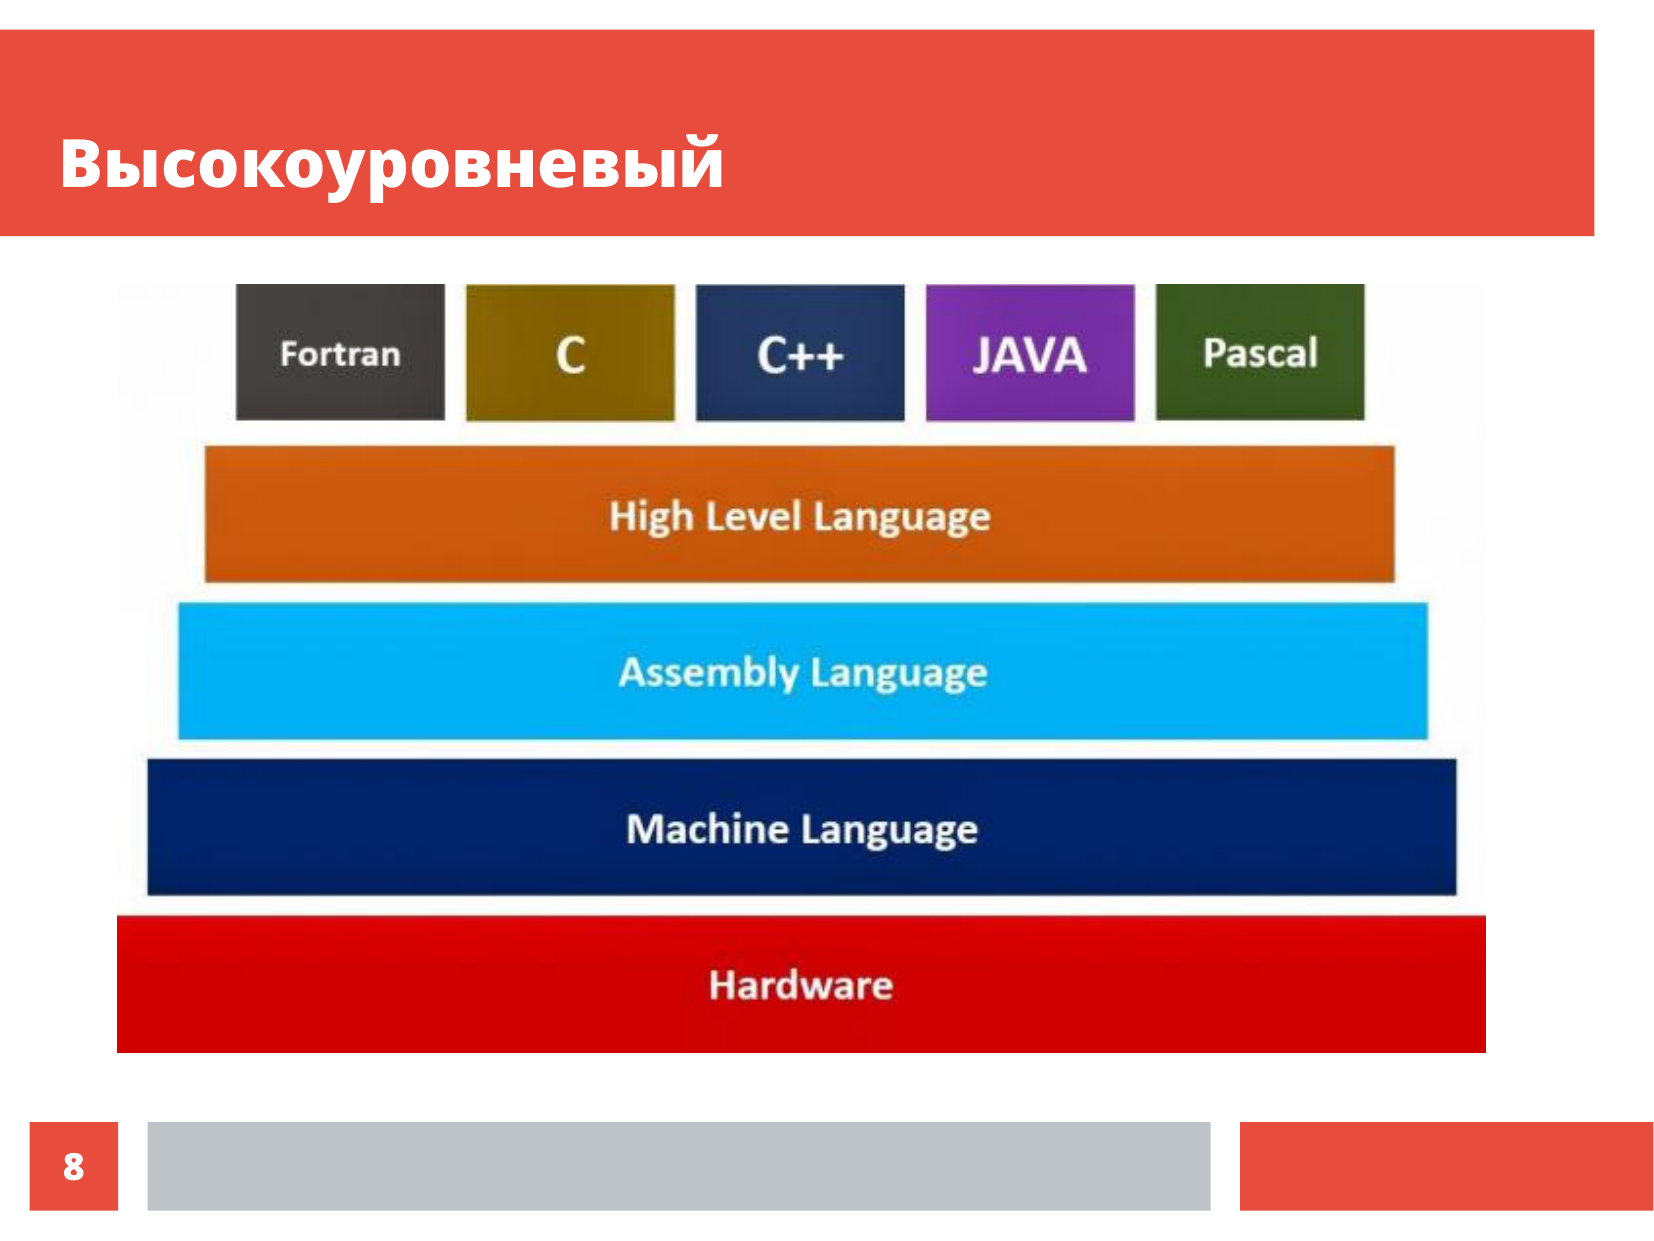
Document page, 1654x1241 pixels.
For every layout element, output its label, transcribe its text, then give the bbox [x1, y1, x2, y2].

title Высокоуровневый [59, 59, 1595, 207]
picture [117, 284, 1486, 1053]
